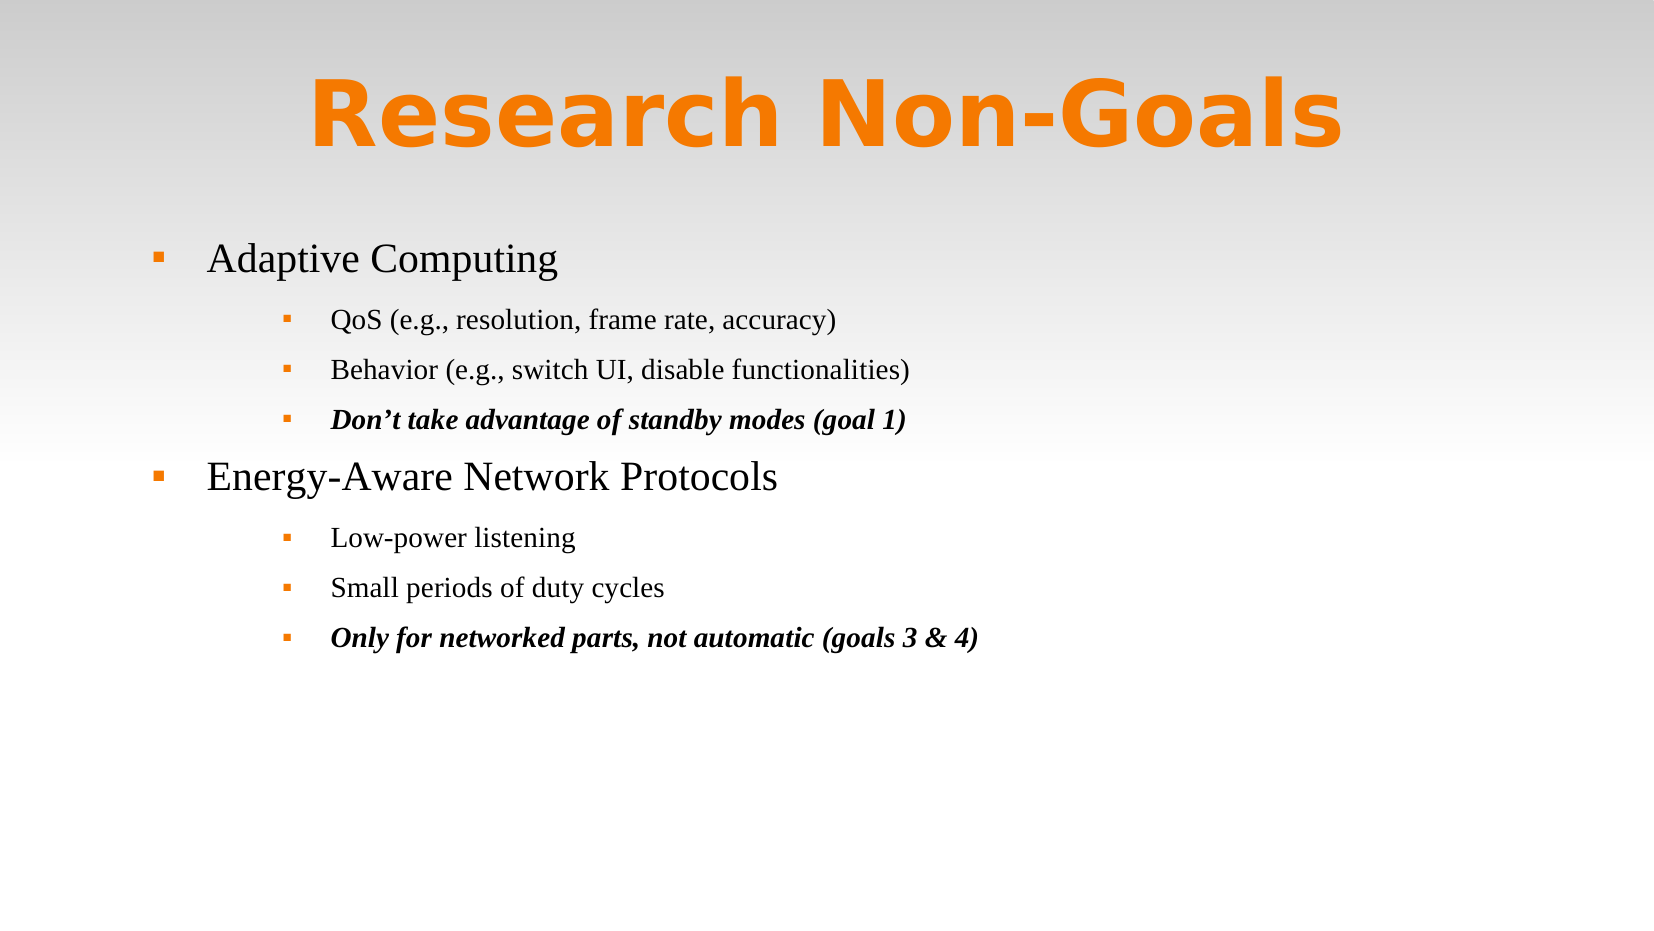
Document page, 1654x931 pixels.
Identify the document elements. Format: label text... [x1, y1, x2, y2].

list Adaptive Computing QoS (e.g., resolution, frame rate, accuracy) Behavior (e.g., switch UI, disable functionalities) Don’t take advantage of standby modes (goal 1) Energy-Aware Network Protocols Low-power listening Small periods of duty cycles Only for networked parts, not automatic (goals 3 & 4) [82, 235, 1538, 931]
title Research Non-Goals [82, 37, 1571, 193]
